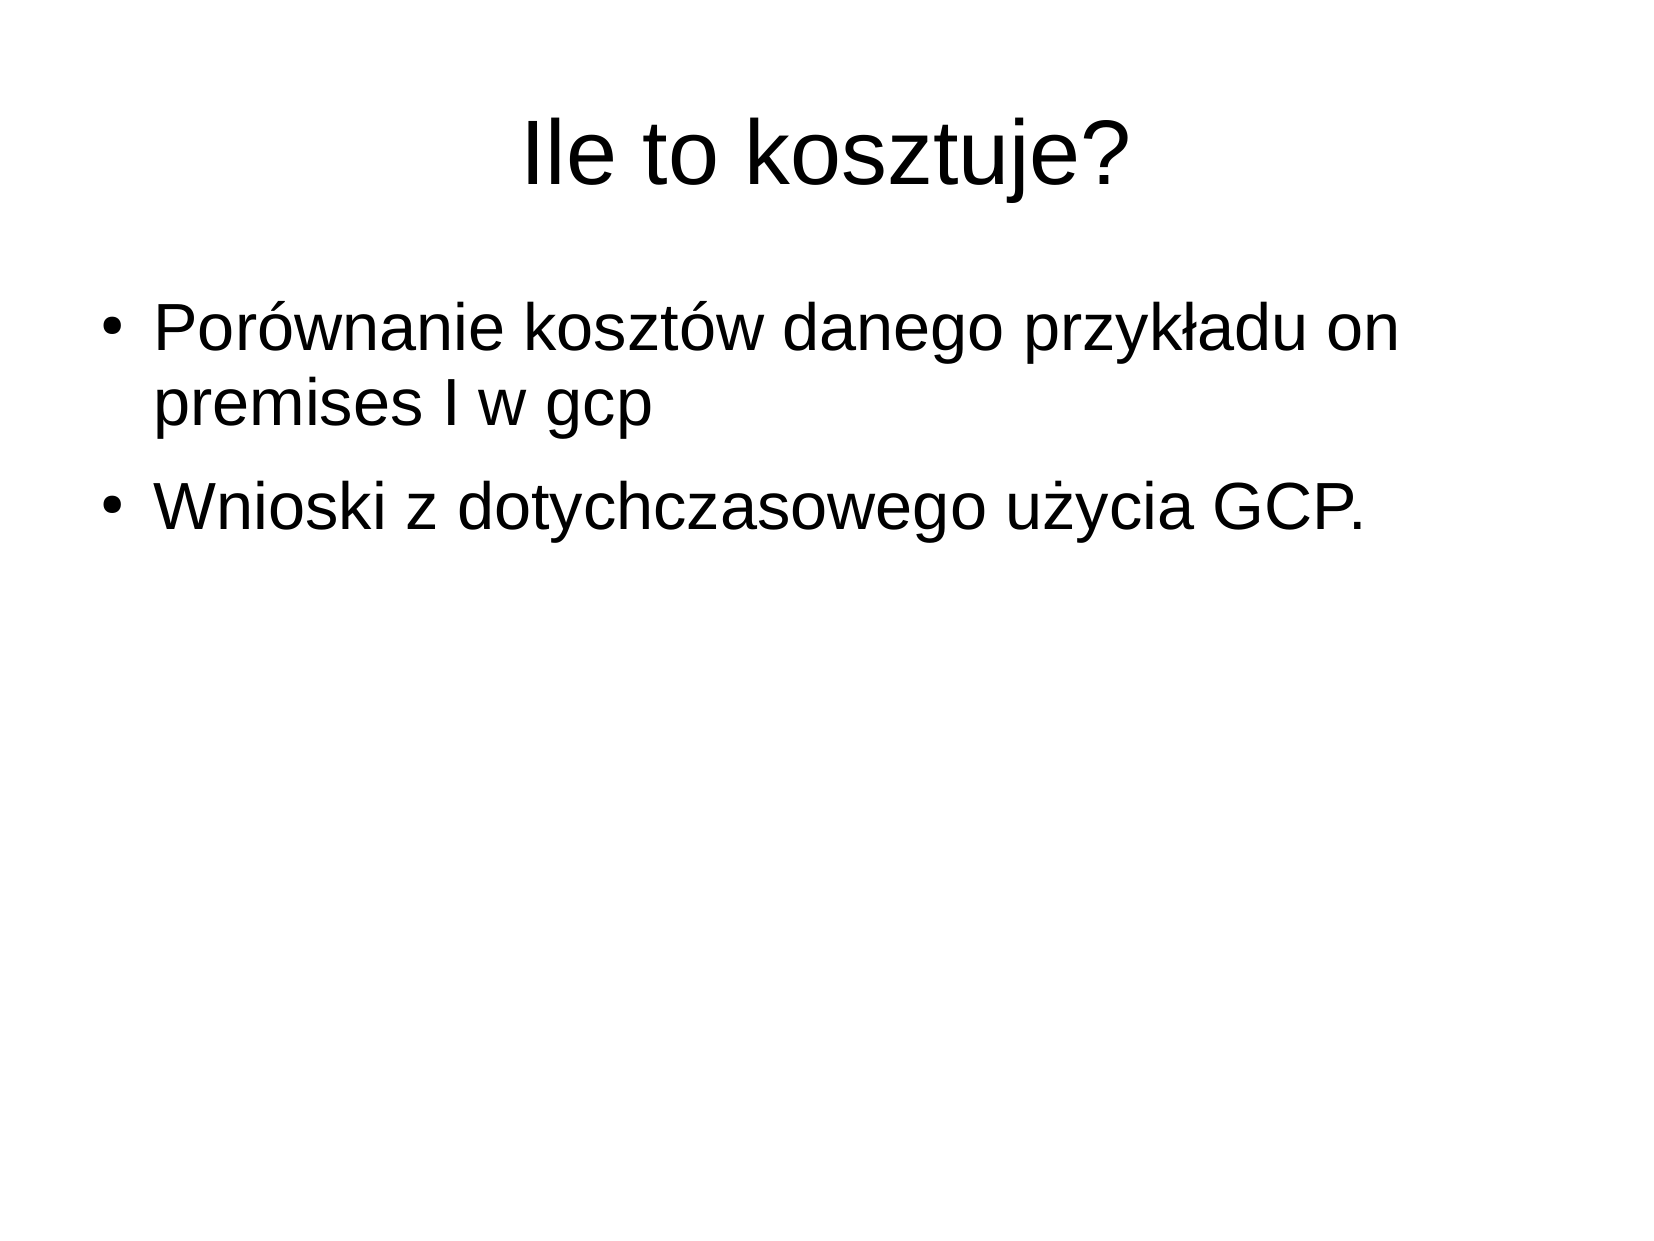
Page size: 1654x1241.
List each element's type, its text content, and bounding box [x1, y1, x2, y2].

list Porównanie kosztów danego przykładu on premises I w gcp Wnioski z dotychczasowego użycia GCP. [82, 290, 1571, 1010]
title Ile to kosztuje? [82, 49, 1571, 257]
